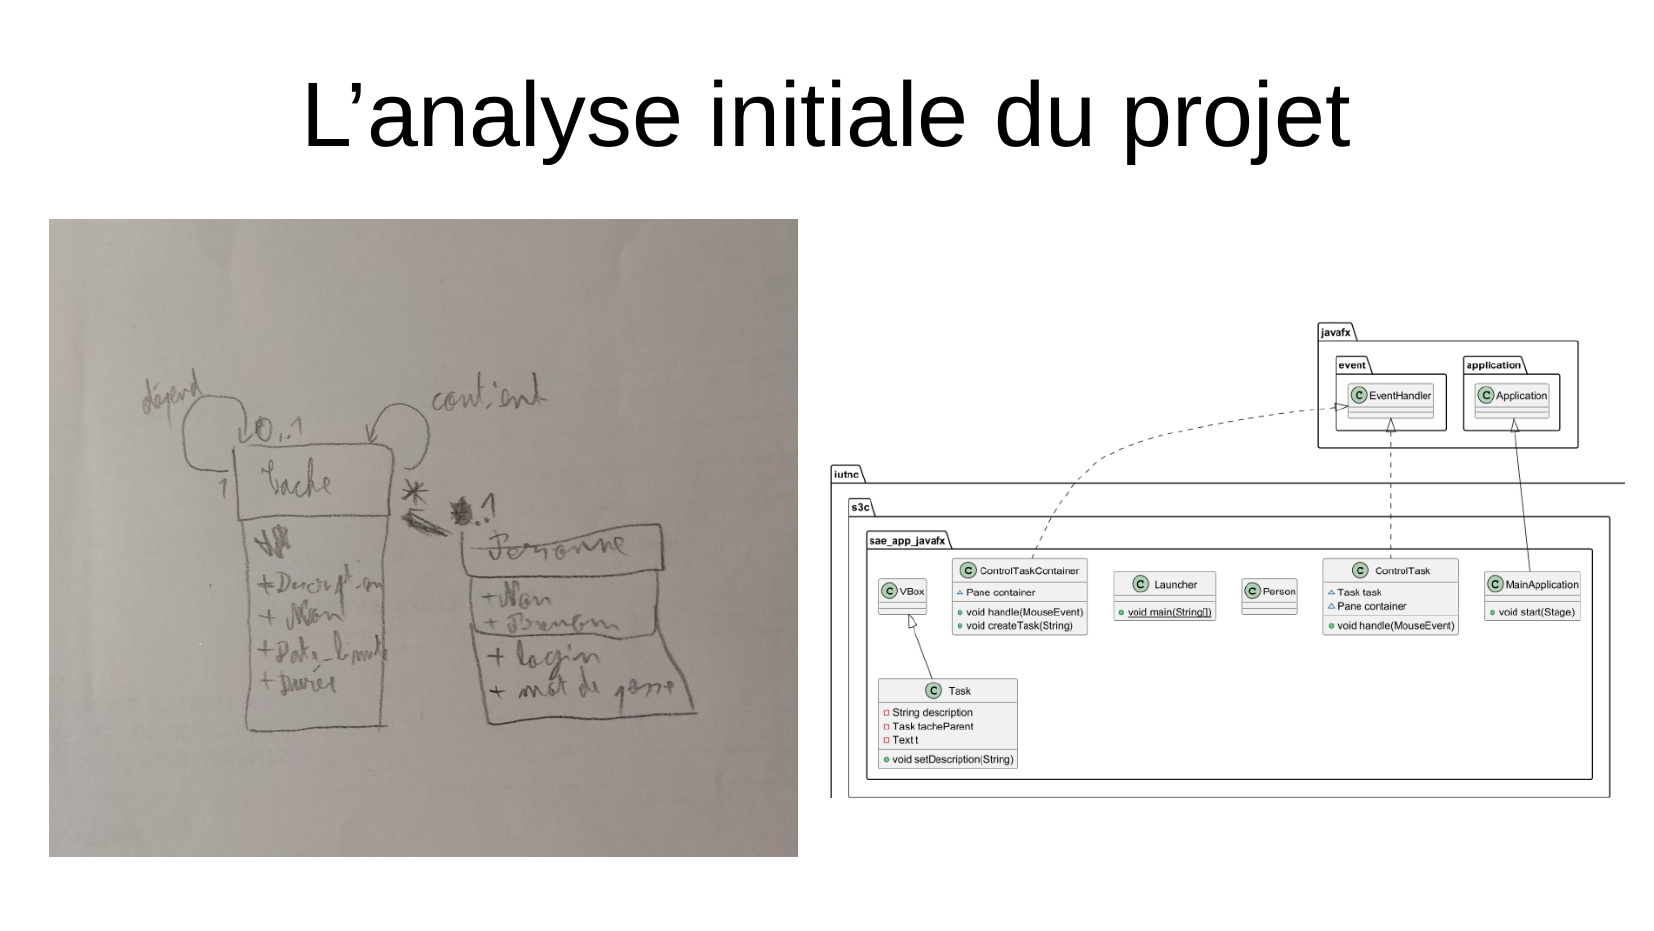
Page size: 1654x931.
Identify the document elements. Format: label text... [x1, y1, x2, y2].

picture [49, 219, 798, 857]
picture [826, 318, 1625, 798]
title L’analyse initiale du projet [82, 37, 1571, 193]
